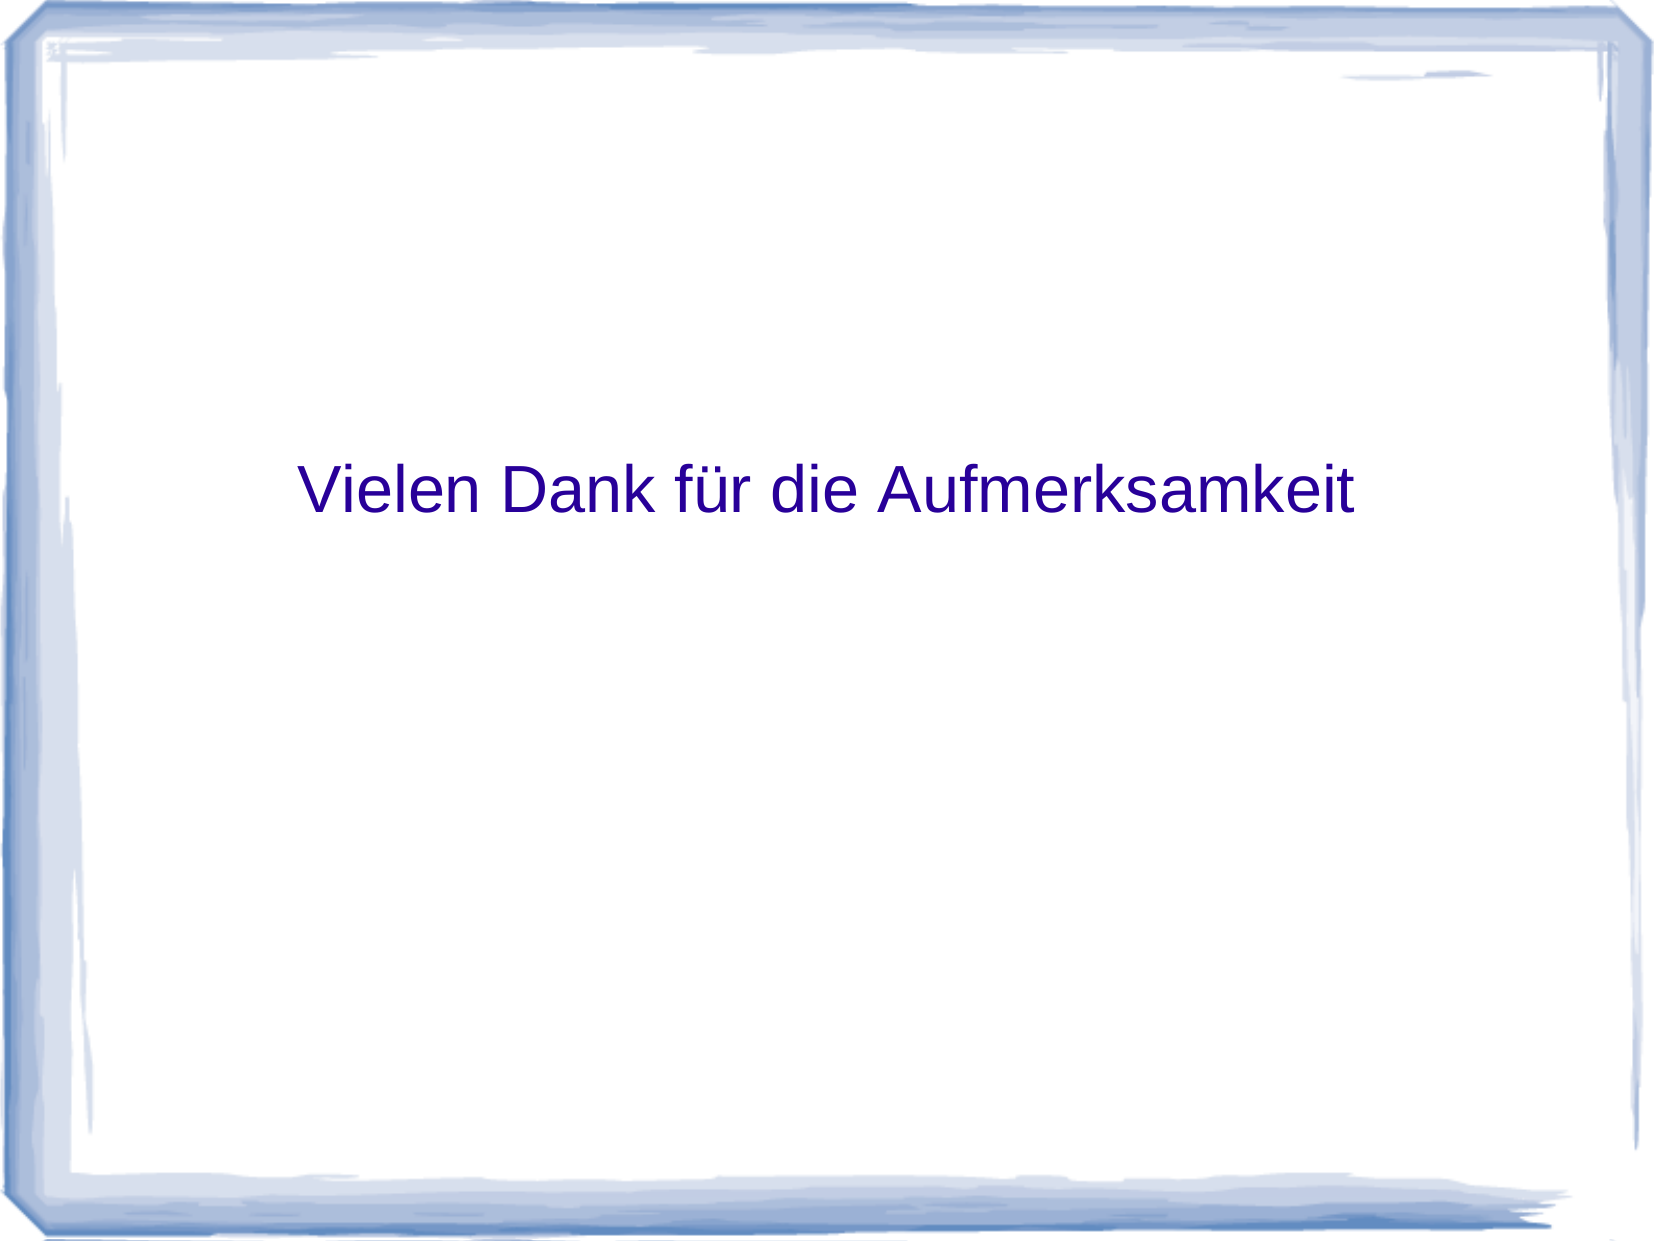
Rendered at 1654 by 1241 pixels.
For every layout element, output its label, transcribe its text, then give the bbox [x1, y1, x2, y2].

subtitle Vielen Dank für die Aufmerksamkeit [82, 49, 1571, 1004]
picture [0, 0, 1654, 1241]
